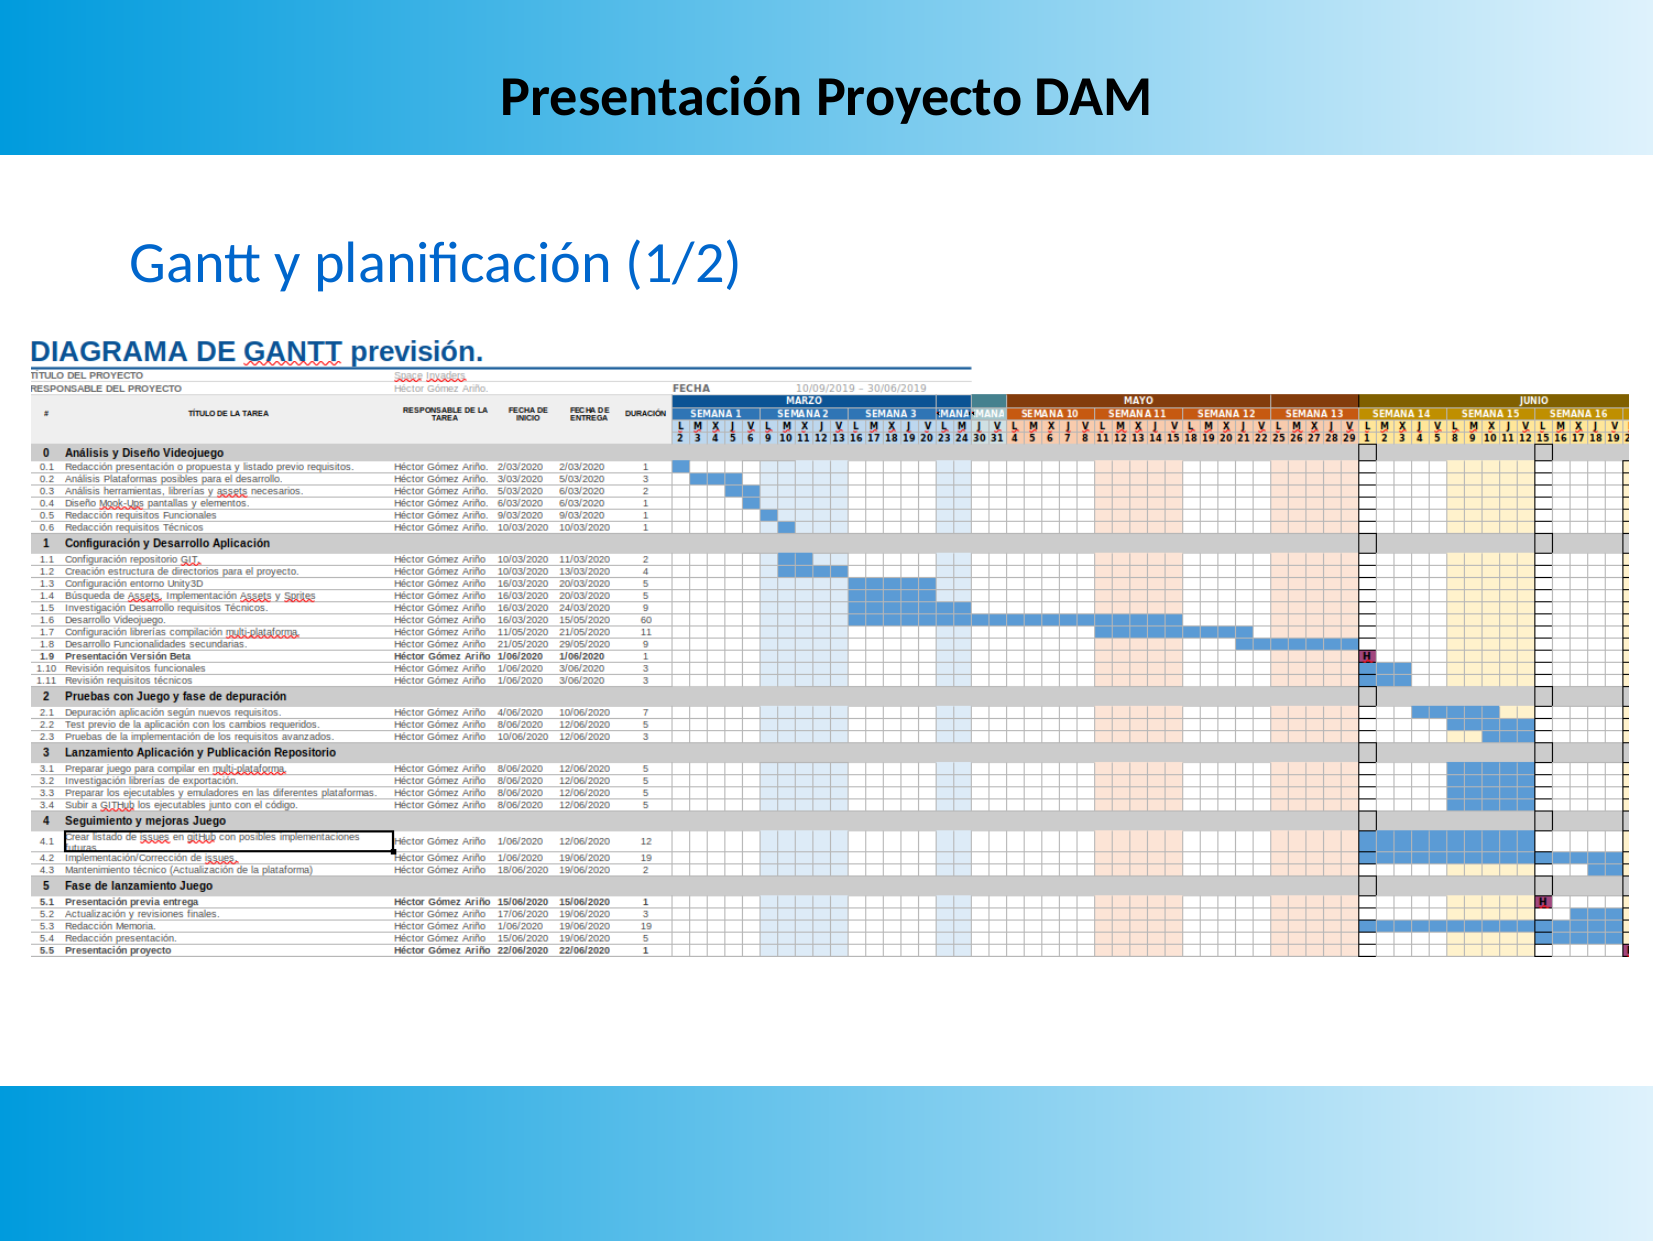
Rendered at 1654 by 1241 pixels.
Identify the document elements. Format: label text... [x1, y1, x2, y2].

list Gantt y planificación (1/2) [59, 238, 981, 309]
title Presentación Proyecto DAM [82, 49, 1571, 155]
picture [31, 338, 1629, 957]
